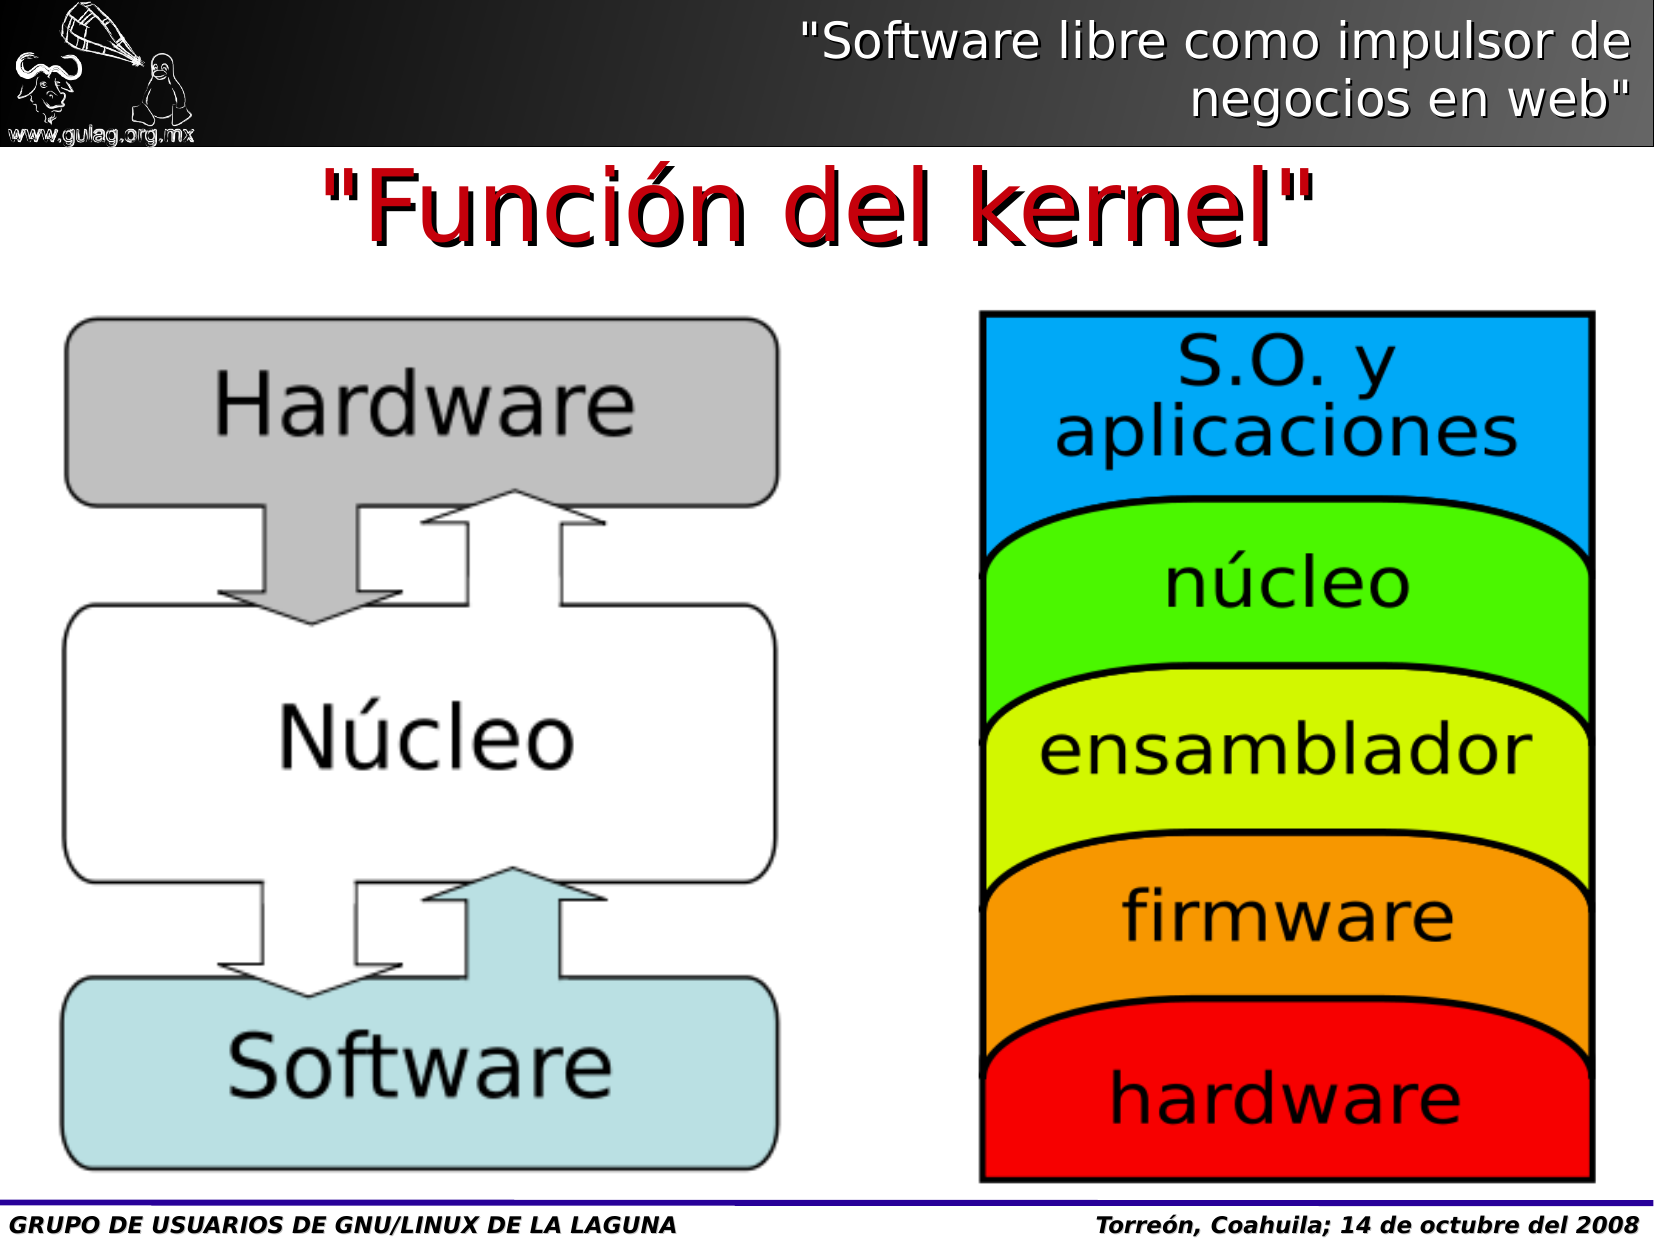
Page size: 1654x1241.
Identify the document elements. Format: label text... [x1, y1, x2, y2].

text_box GRUPO DE USUARIOS DE GNU/LINUX DE LA LAGUNA [0, 1204, 694, 1241]
picture [55, 309, 784, 1176]
text_box [0, 0, 5, 147]
picture [5, 0, 197, 148]
text_box Torreón, Coahuila; 14 de octubre del 2008 [1080, 1204, 1654, 1241]
picture [962, 289, 1613, 1205]
text_box [197, 0, 1654, 147]
text_box "Software libre como impulsor de negocios en web" [750, 4, 1648, 136]
text_box "Función del kernel" [212, 141, 1424, 273]
